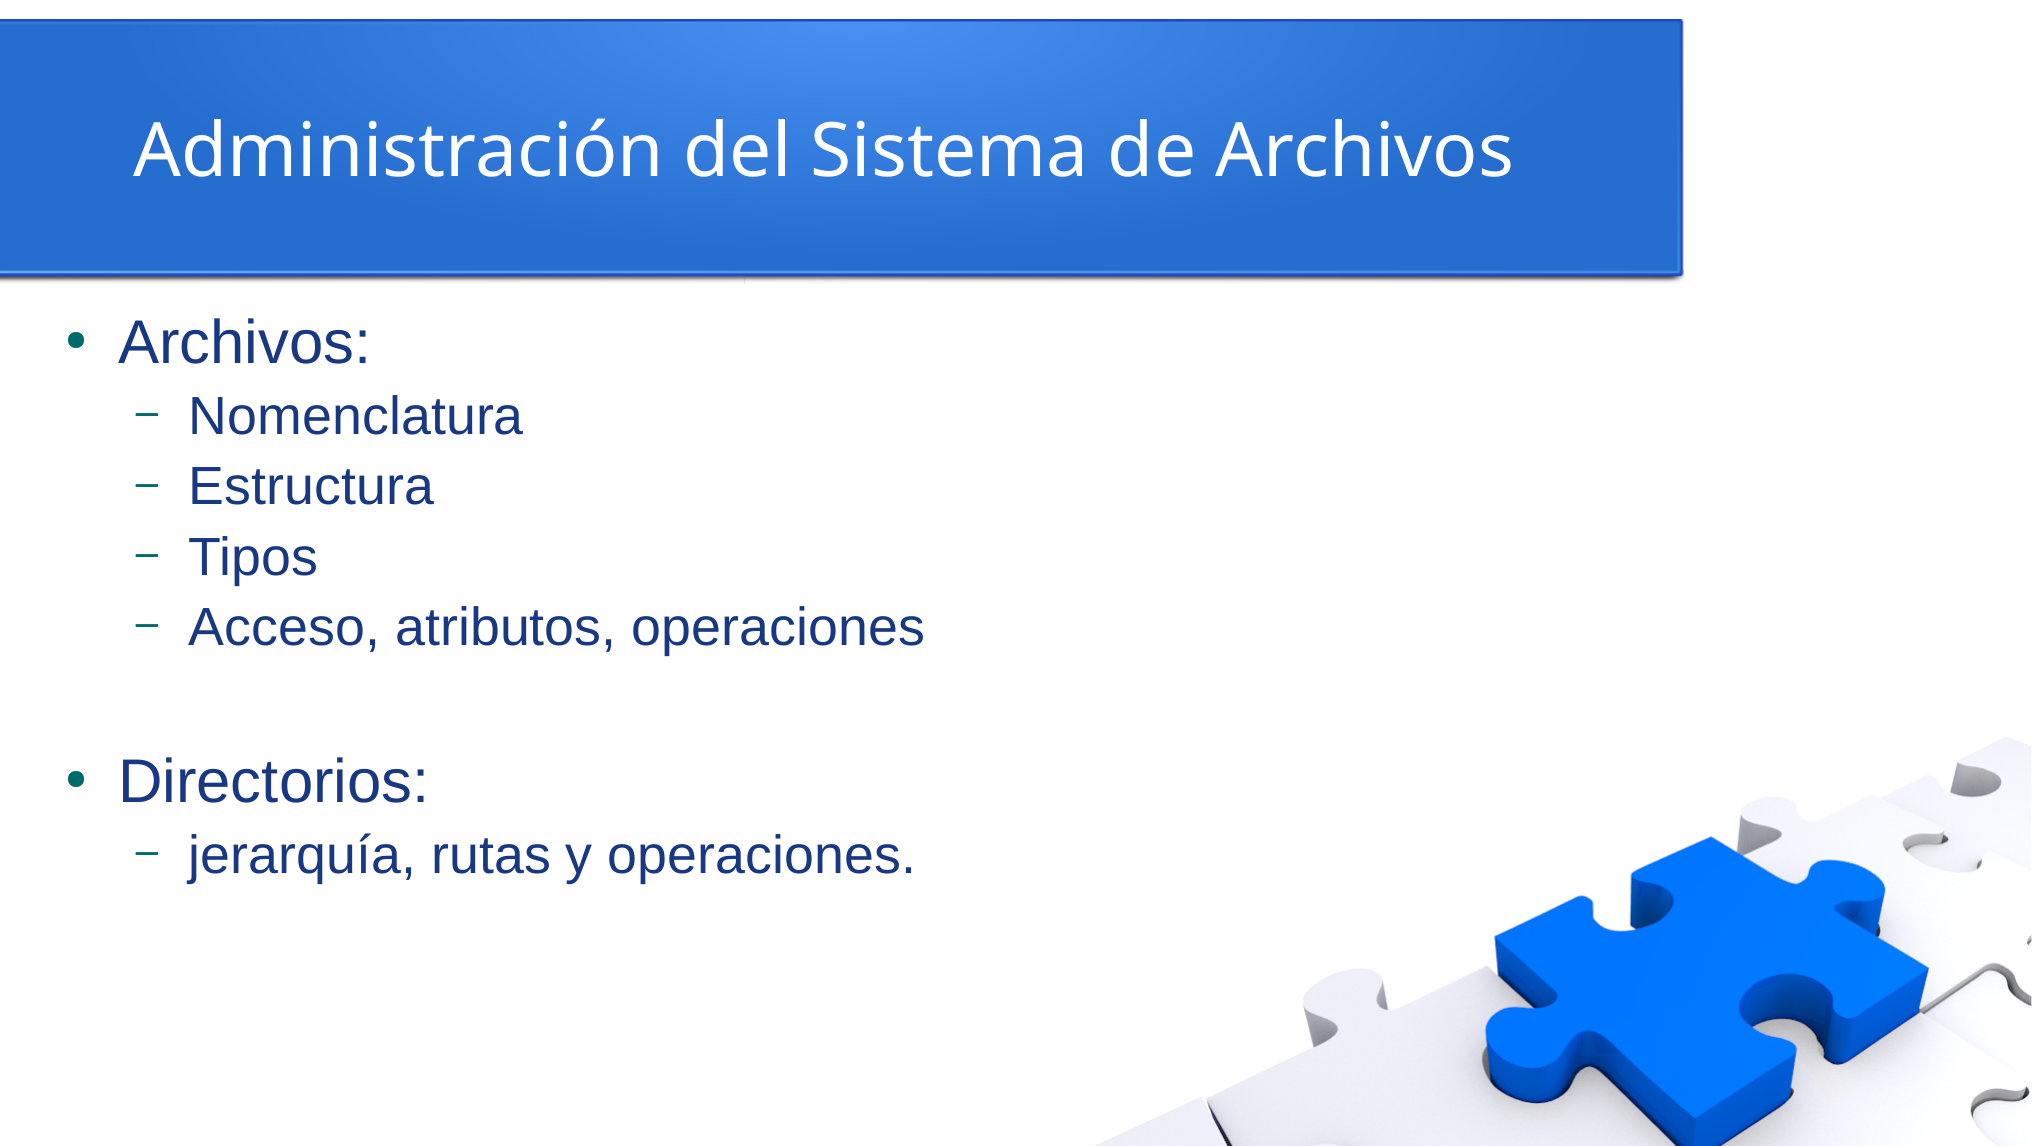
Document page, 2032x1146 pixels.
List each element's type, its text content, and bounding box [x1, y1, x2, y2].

picture [0, 19, 1689, 284]
title Administración del Sistema de Archivos [42, 51, 1607, 243]
list Archivos: Nomenclatura Estructura Tipos Acceso, atributos, operaciones Directorios: jerarquía, rutas y operaciones. [47, 307, 1241, 1075]
picture [1071, 605, 2032, 1146]
